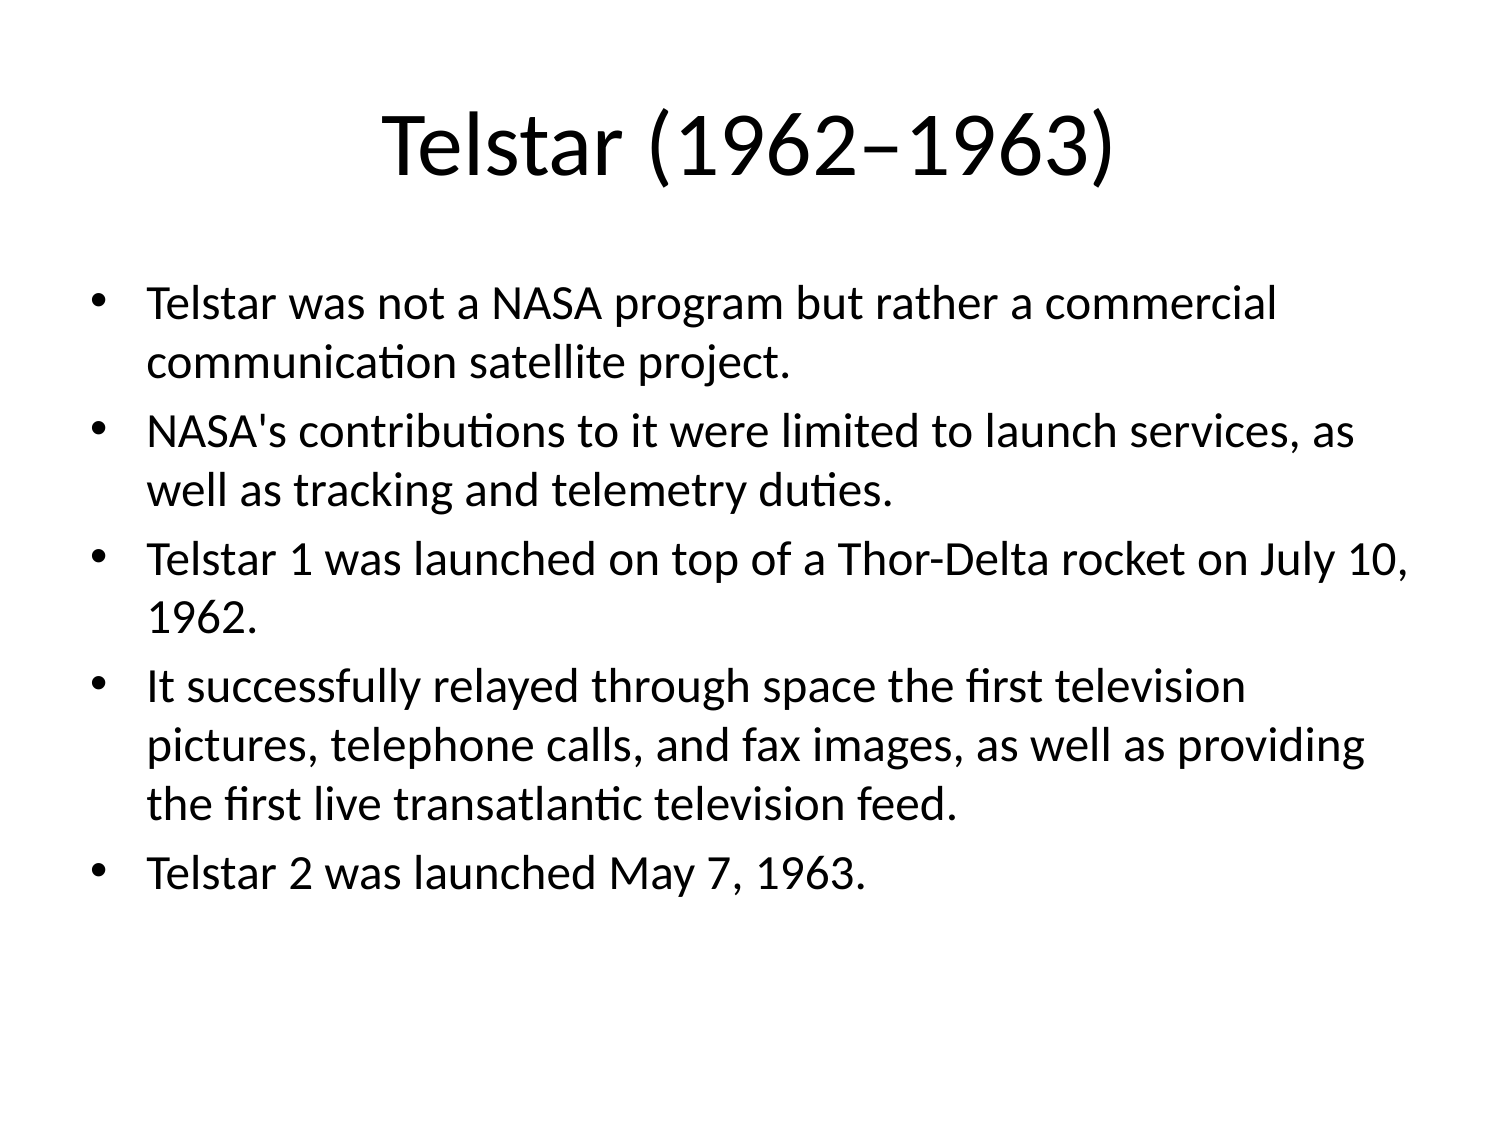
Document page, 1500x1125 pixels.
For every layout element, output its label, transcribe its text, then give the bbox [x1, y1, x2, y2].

list Telstar was not a NASA program but rather a commercial communication satellite project. NASA's contributions to it were limited to launch services, as well as tracking and telemetry duties. Telstar 1 was launched on top of a Thor-Delta rocket on July 10, 1962. It successfully relayed through space the first television pictures, telephone calls, and fax images, as well as providing the first live transatlantic television feed. Telstar 2 was launched May 7, 1963. [75, 262, 1425, 1005]
title Telstar (1962–1963) [75, 45, 1425, 233]
